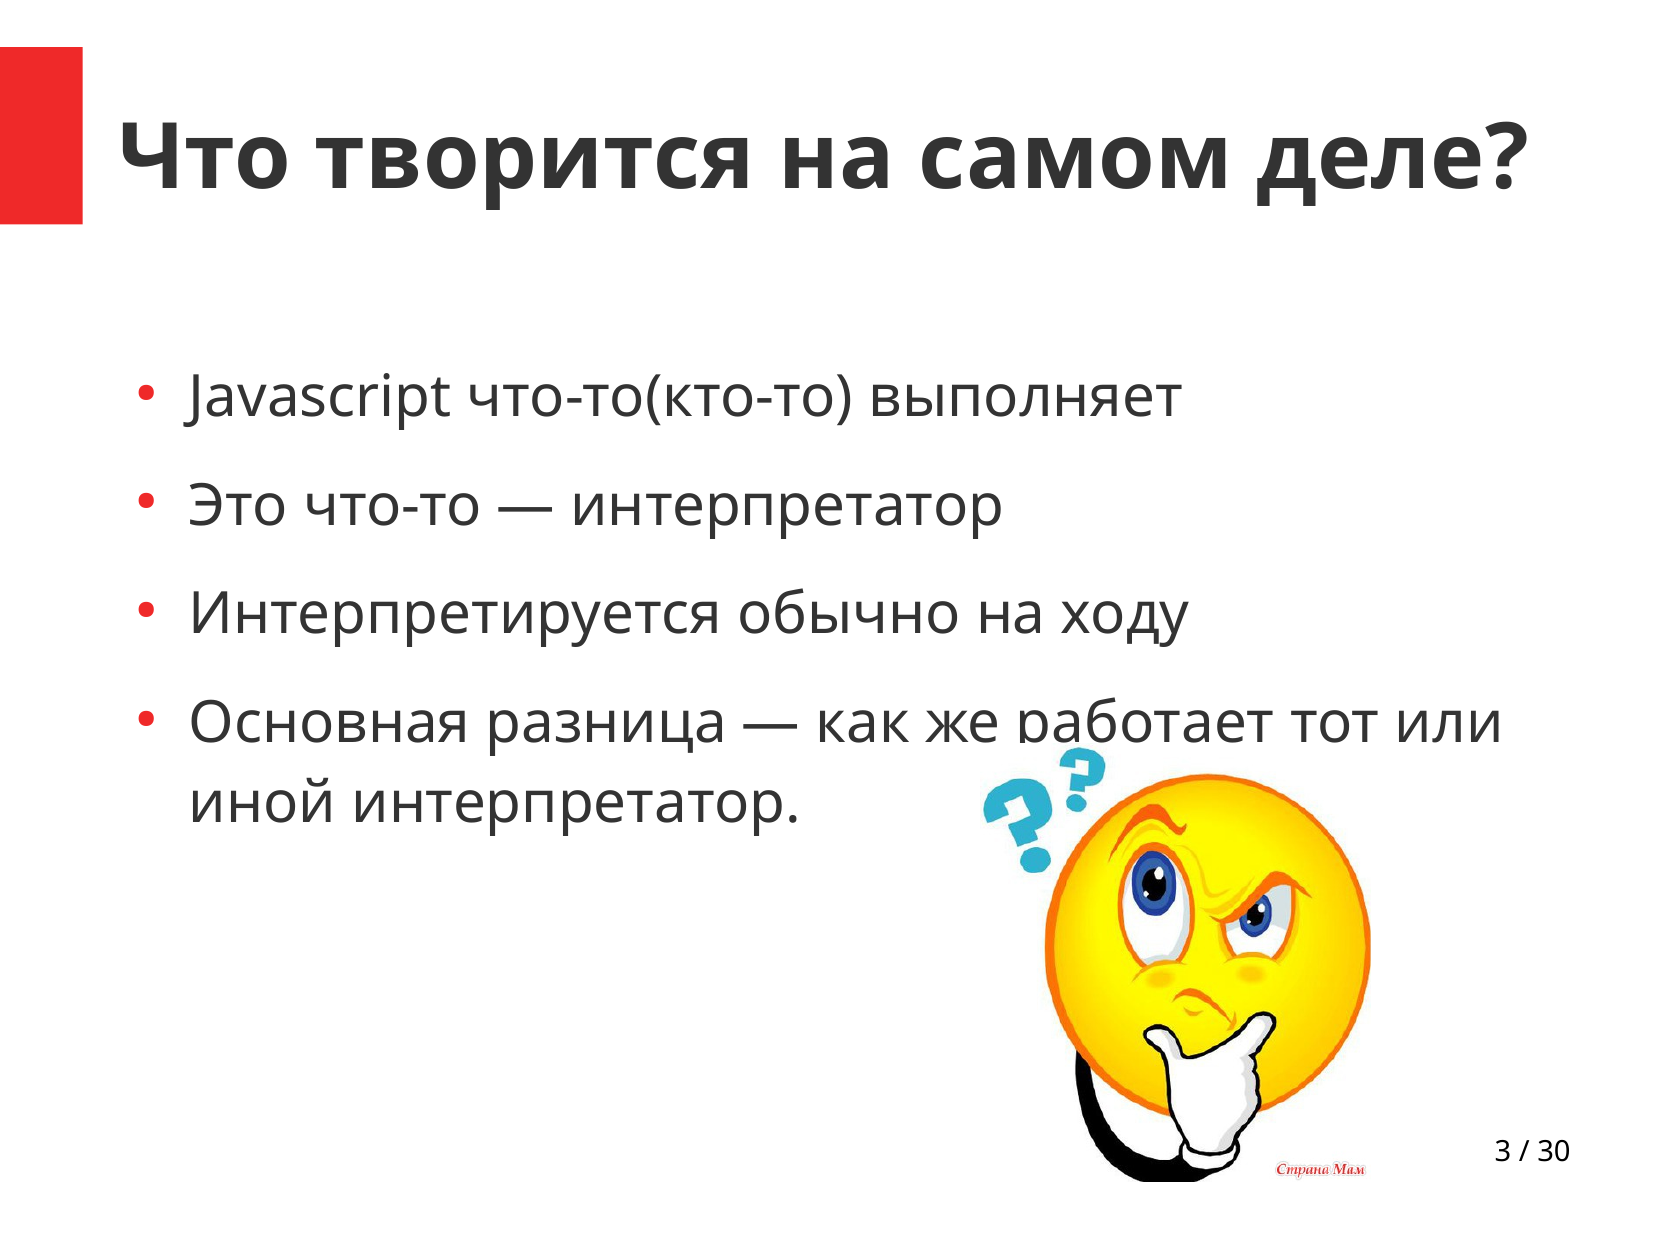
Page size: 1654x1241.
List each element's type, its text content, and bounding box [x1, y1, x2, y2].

picture [980, 743, 1371, 1182]
title Что творится на самом деле? [118, 45, 1571, 260]
list Javascript что-то(кто-то) выполняет Это что-то — интерпретатор Интерпретируется обычно на ходу Основная разница — как же работает тот или иной интерпретатор. [118, 354, 1536, 1074]
